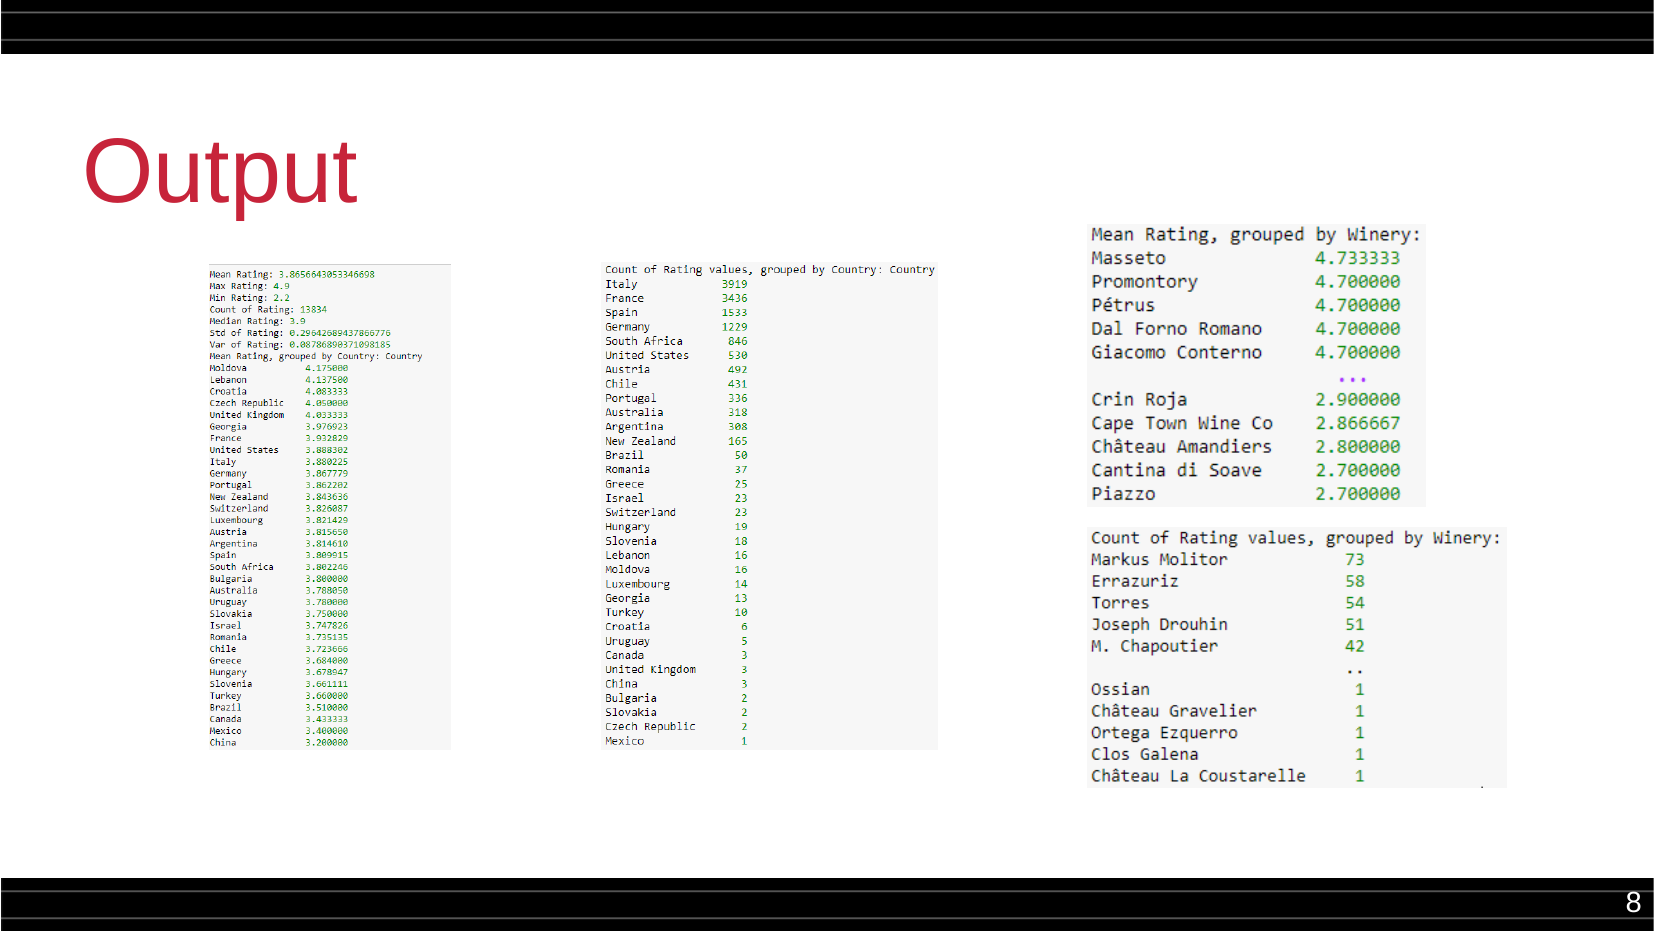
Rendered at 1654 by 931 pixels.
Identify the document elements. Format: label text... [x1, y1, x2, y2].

picture [209, 264, 451, 751]
picture [1, 878, 1654, 931]
picture [601, 262, 938, 751]
picture [1087, 224, 1426, 507]
title Output [82, 92, 1571, 249]
picture [1087, 527, 1507, 788]
picture [1, 0, 1654, 54]
